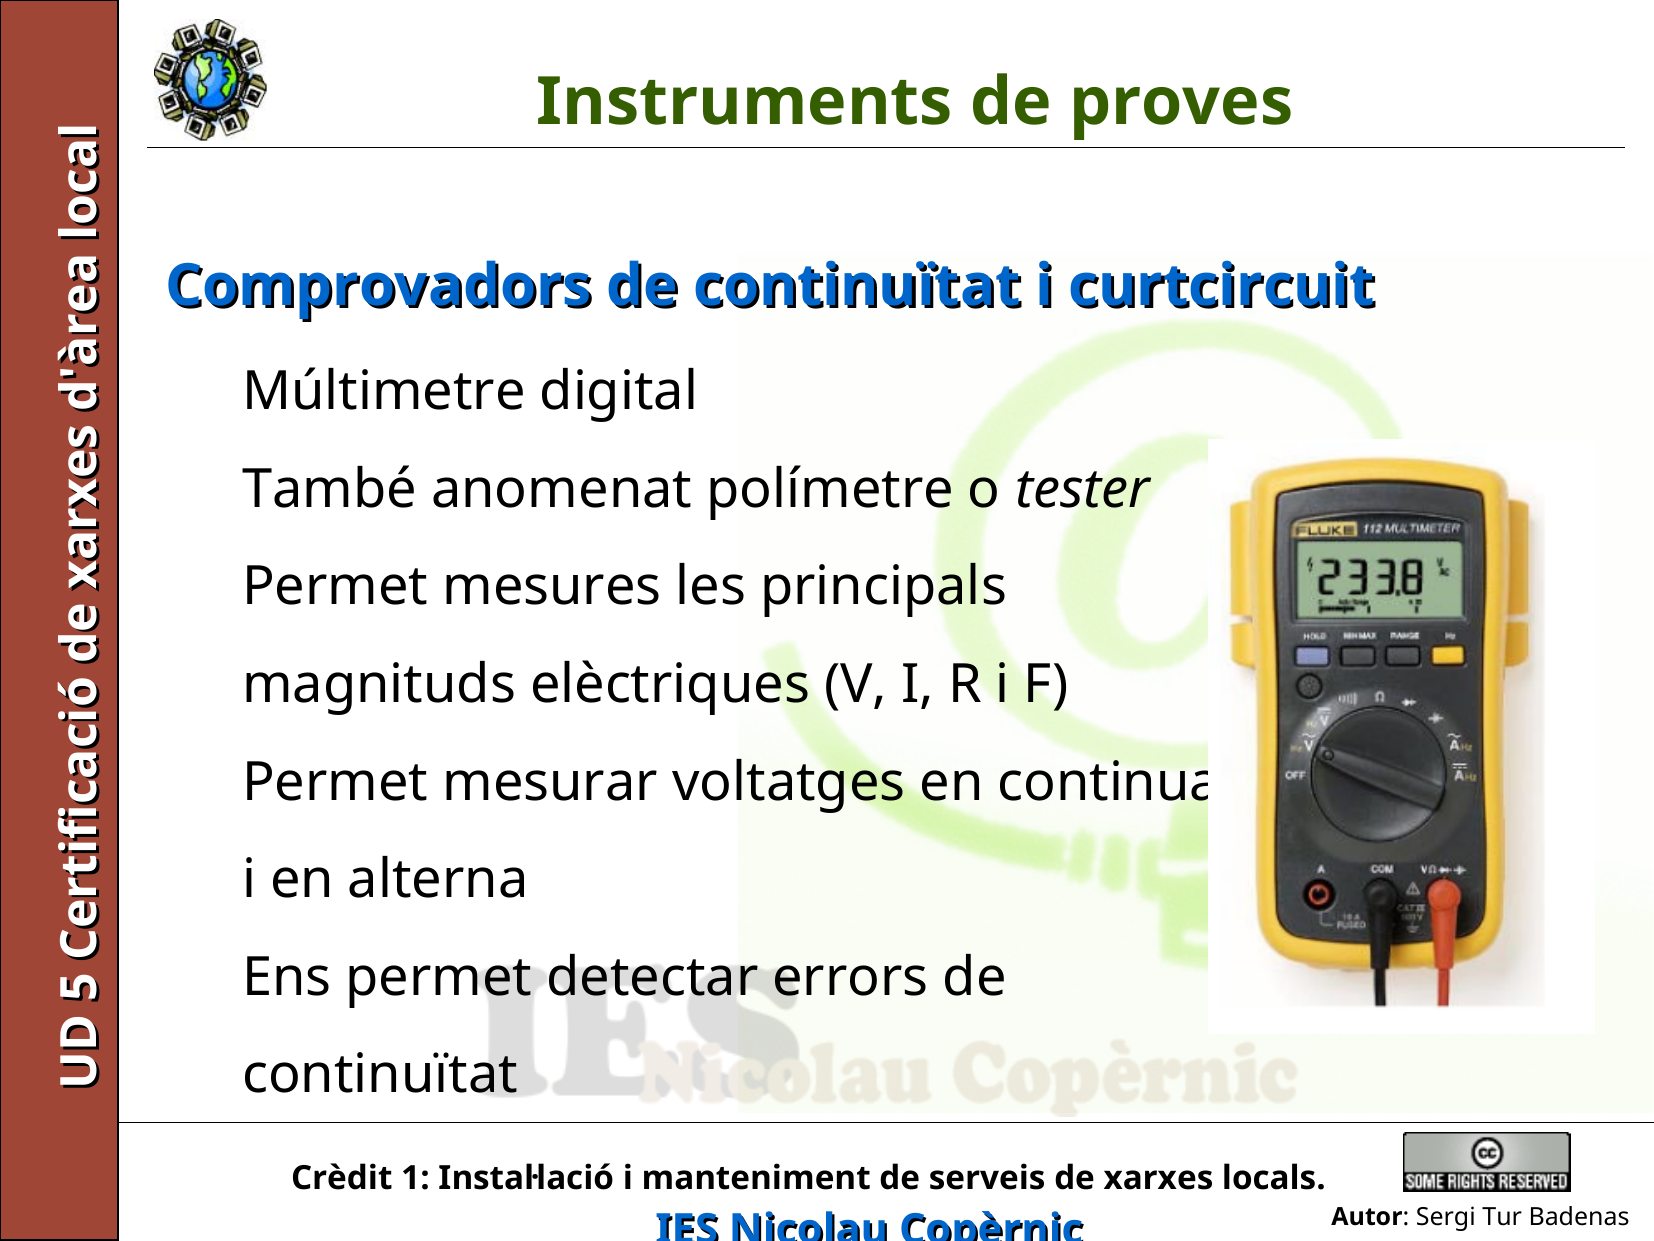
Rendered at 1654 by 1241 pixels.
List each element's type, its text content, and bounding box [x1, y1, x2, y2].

list Comprovadors de continuïtat i curtcircuit Múltimetre digital També anomenat polímetre o tester Permet mesures les principals magnituds elèctriques (V, I, R i F) Permet mesurar voltatges en continua i en alterna Ens permet detectar errors de continuïtat [147, 242, 1636, 1093]
picture [154, 19, 268, 142]
picture [1208, 439, 1595, 1034]
picture [1403, 1132, 1571, 1192]
picture [466, 252, 1654, 1117]
title Instruments de proves [171, 49, 1654, 148]
